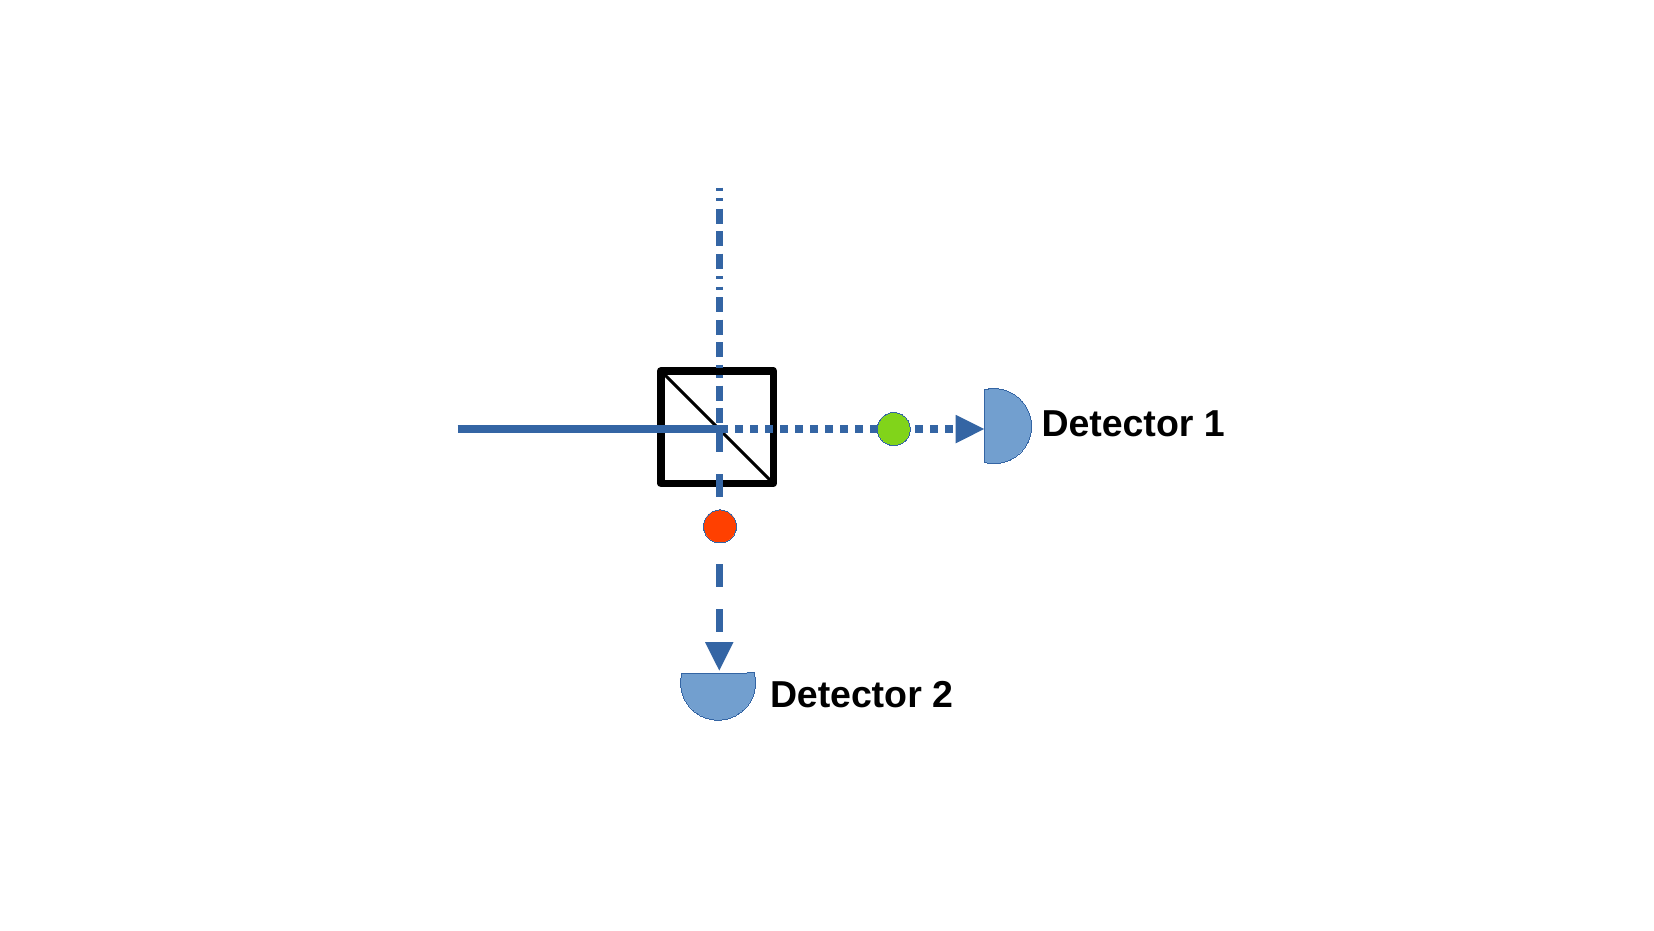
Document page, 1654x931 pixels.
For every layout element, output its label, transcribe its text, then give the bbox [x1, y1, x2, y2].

text_box [703, 509, 737, 543]
text_box [680, 672, 755, 721]
text_box Detector 1 [1026, 394, 1240, 452]
text_box Detector 2 [755, 666, 968, 724]
text_box [877, 412, 911, 446]
text_box [984, 388, 1026, 464]
